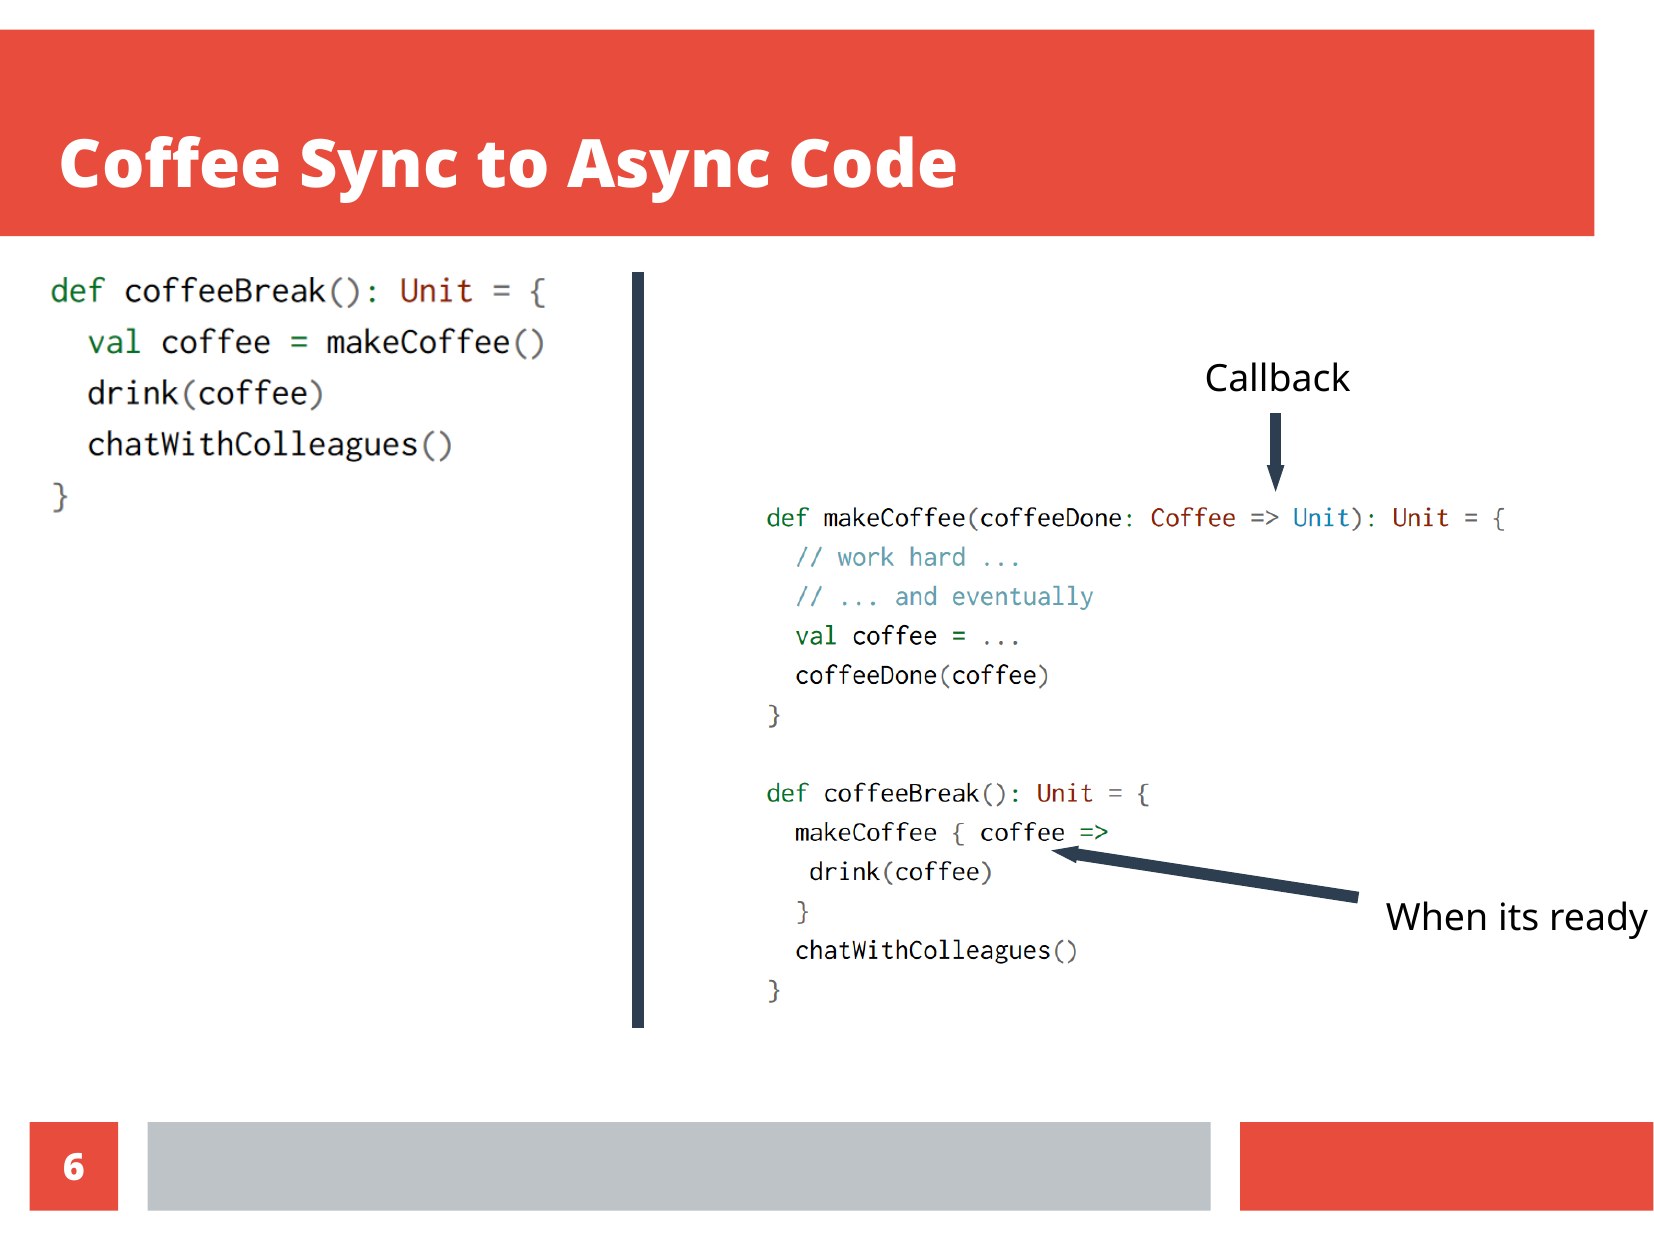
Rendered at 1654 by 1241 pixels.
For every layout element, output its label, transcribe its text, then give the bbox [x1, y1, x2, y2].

title Coffee Sync to Async Code [59, 59, 1595, 207]
picture [35, 265, 567, 527]
text_box Callback [1189, 343, 1354, 406]
picture [755, 491, 1526, 1028]
text_box When its ready [1371, 882, 1630, 945]
